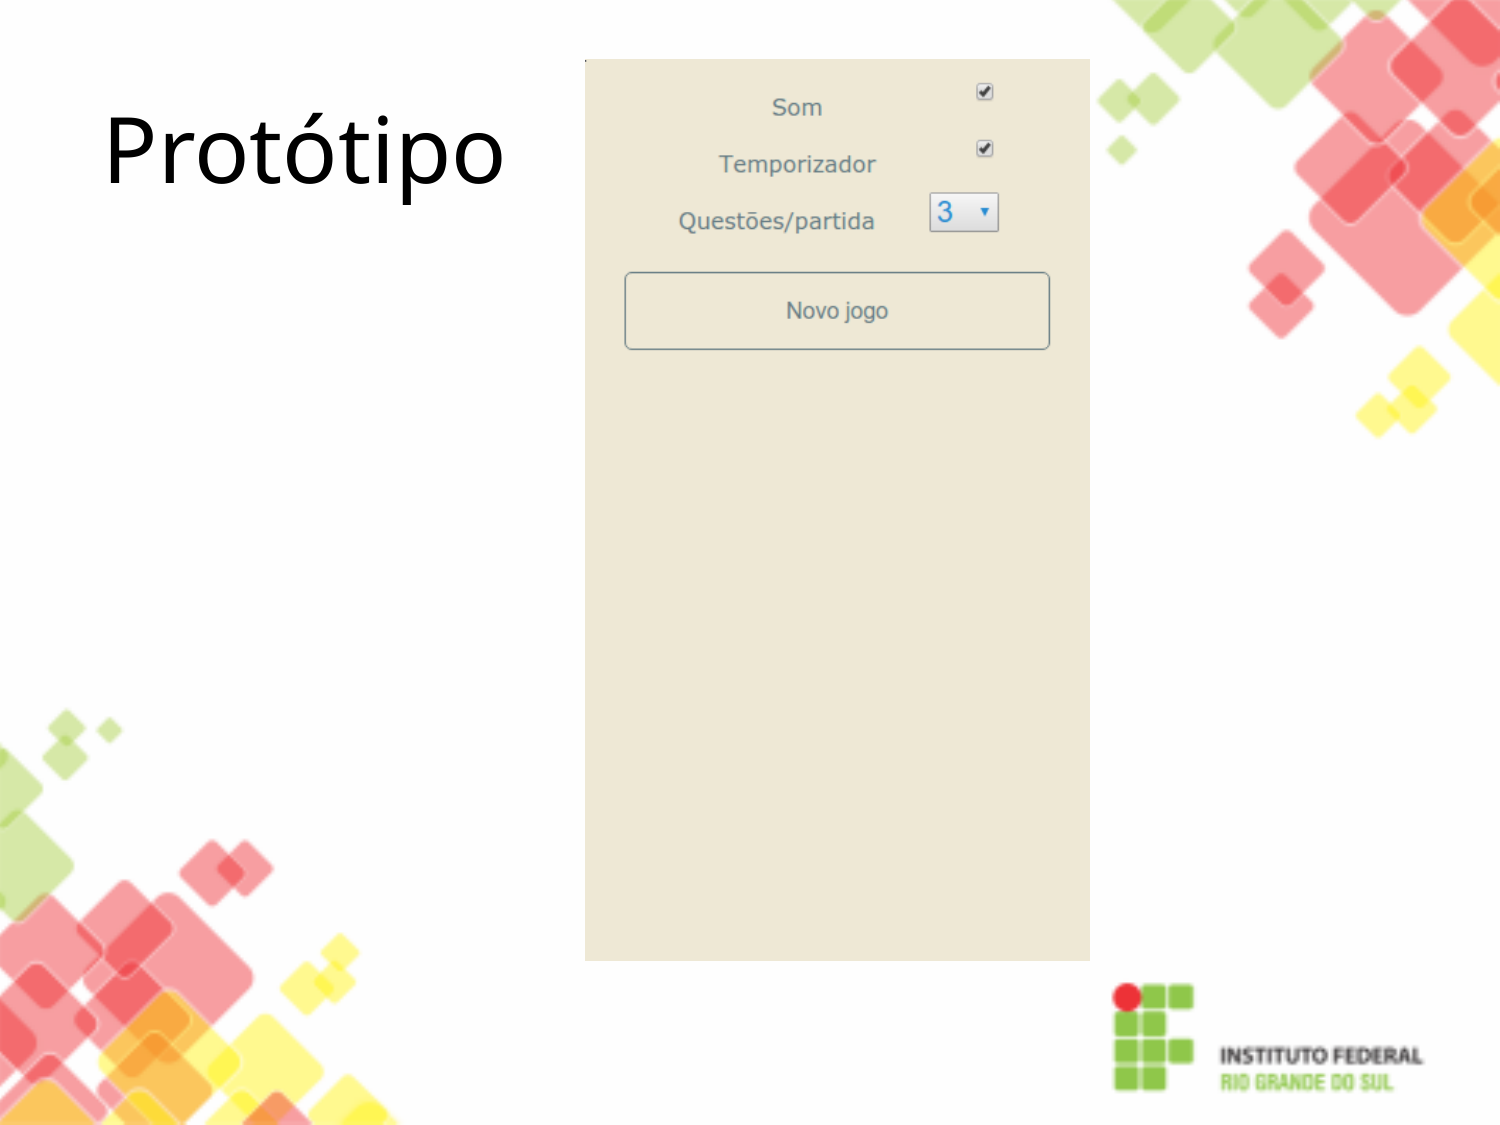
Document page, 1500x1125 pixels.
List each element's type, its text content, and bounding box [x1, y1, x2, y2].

text_box Protótipo [88, 97, 585, 210]
picture [0, 0, 1500, 1125]
